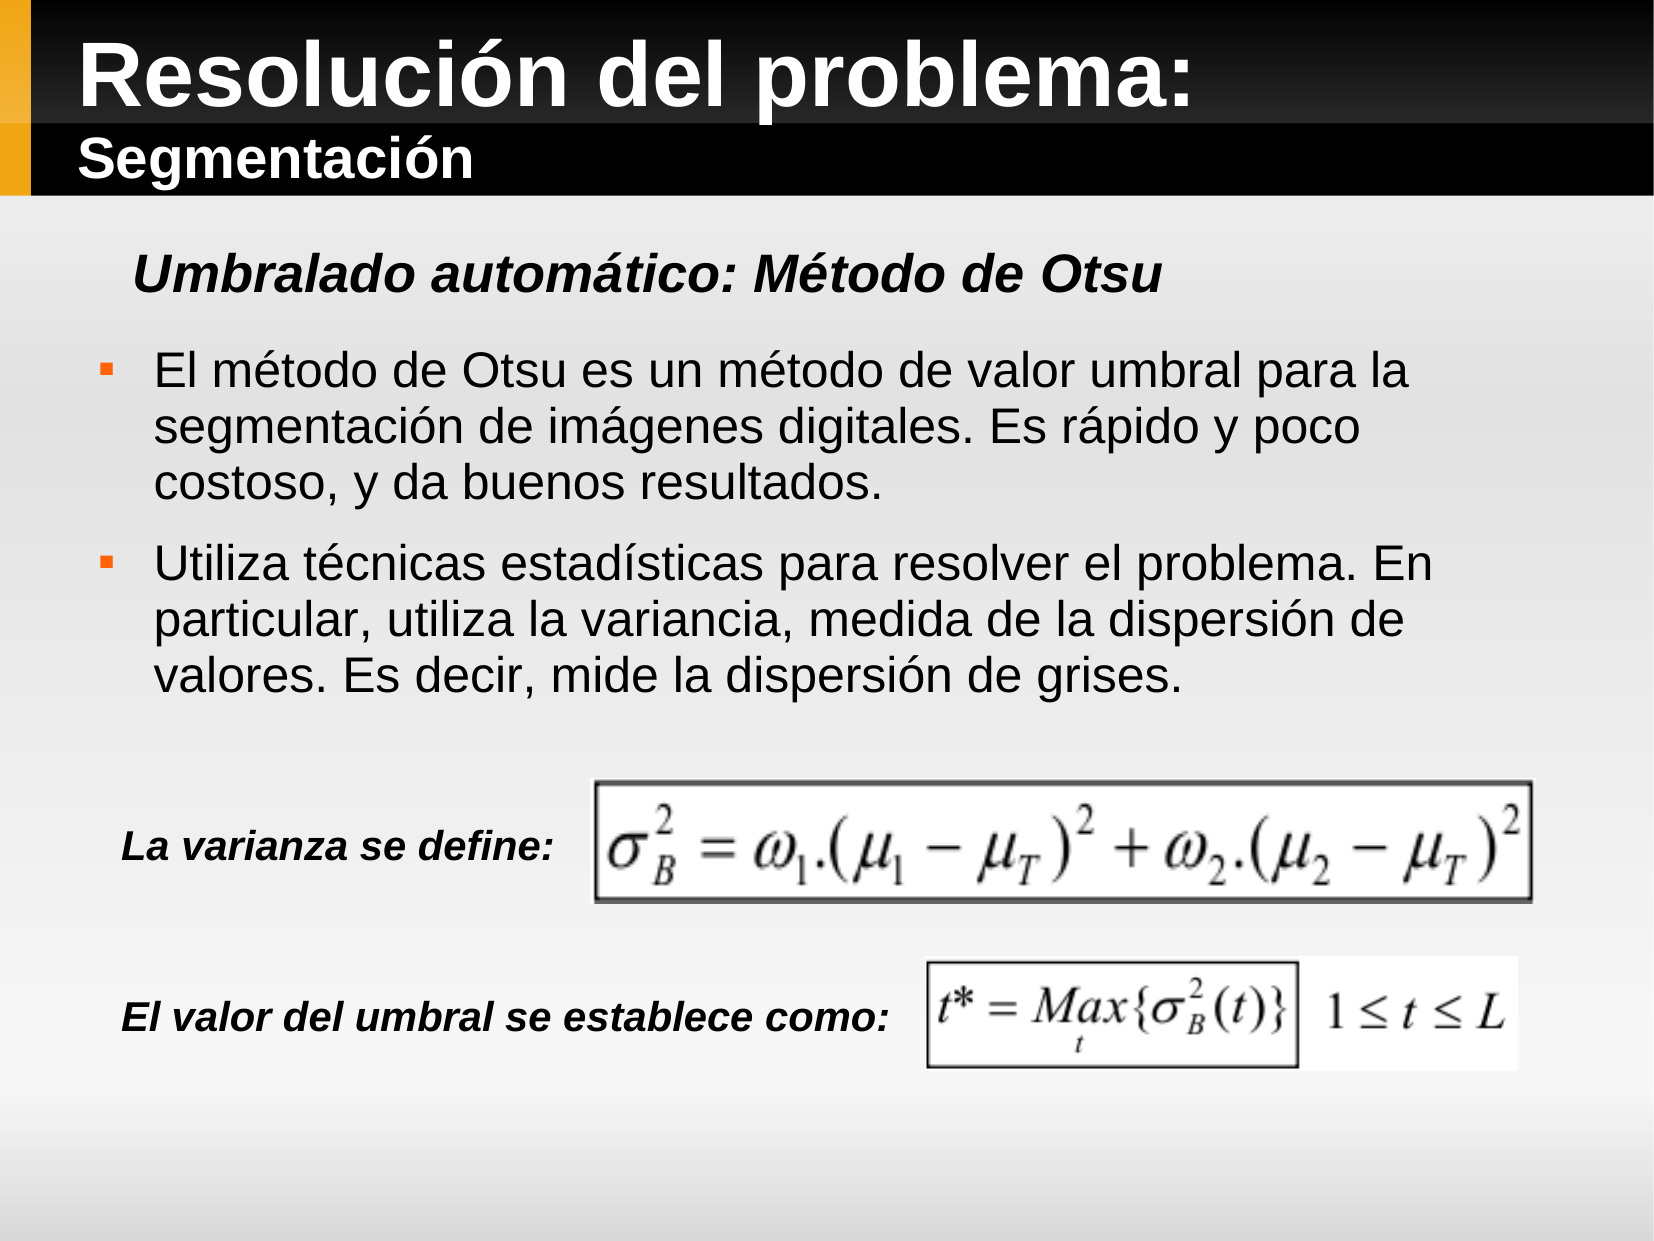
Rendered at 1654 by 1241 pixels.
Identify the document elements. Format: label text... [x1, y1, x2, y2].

list El método de Otsu es un método de valor umbral para la segmentación de imágenes digitales. Es rápido y poco costoso, y da buenos resultados. Utiliza técnicas estadísticas para resolver el problema. En particular, utiliza la variancia, medida de la dispersión de valores. Es decir, mide la dispersión de grises. [82, 342, 1506, 739]
text_box El valor del umbral se establece como: [106, 986, 916, 1075]
title Resolución del problema: Segmentación [77, 7, 1566, 207]
picture [0, 0, 1654, 1241]
text_box Umbralado automático: Método de Otsu [118, 236, 1329, 312]
text_box La varianza se define: [106, 814, 585, 904]
